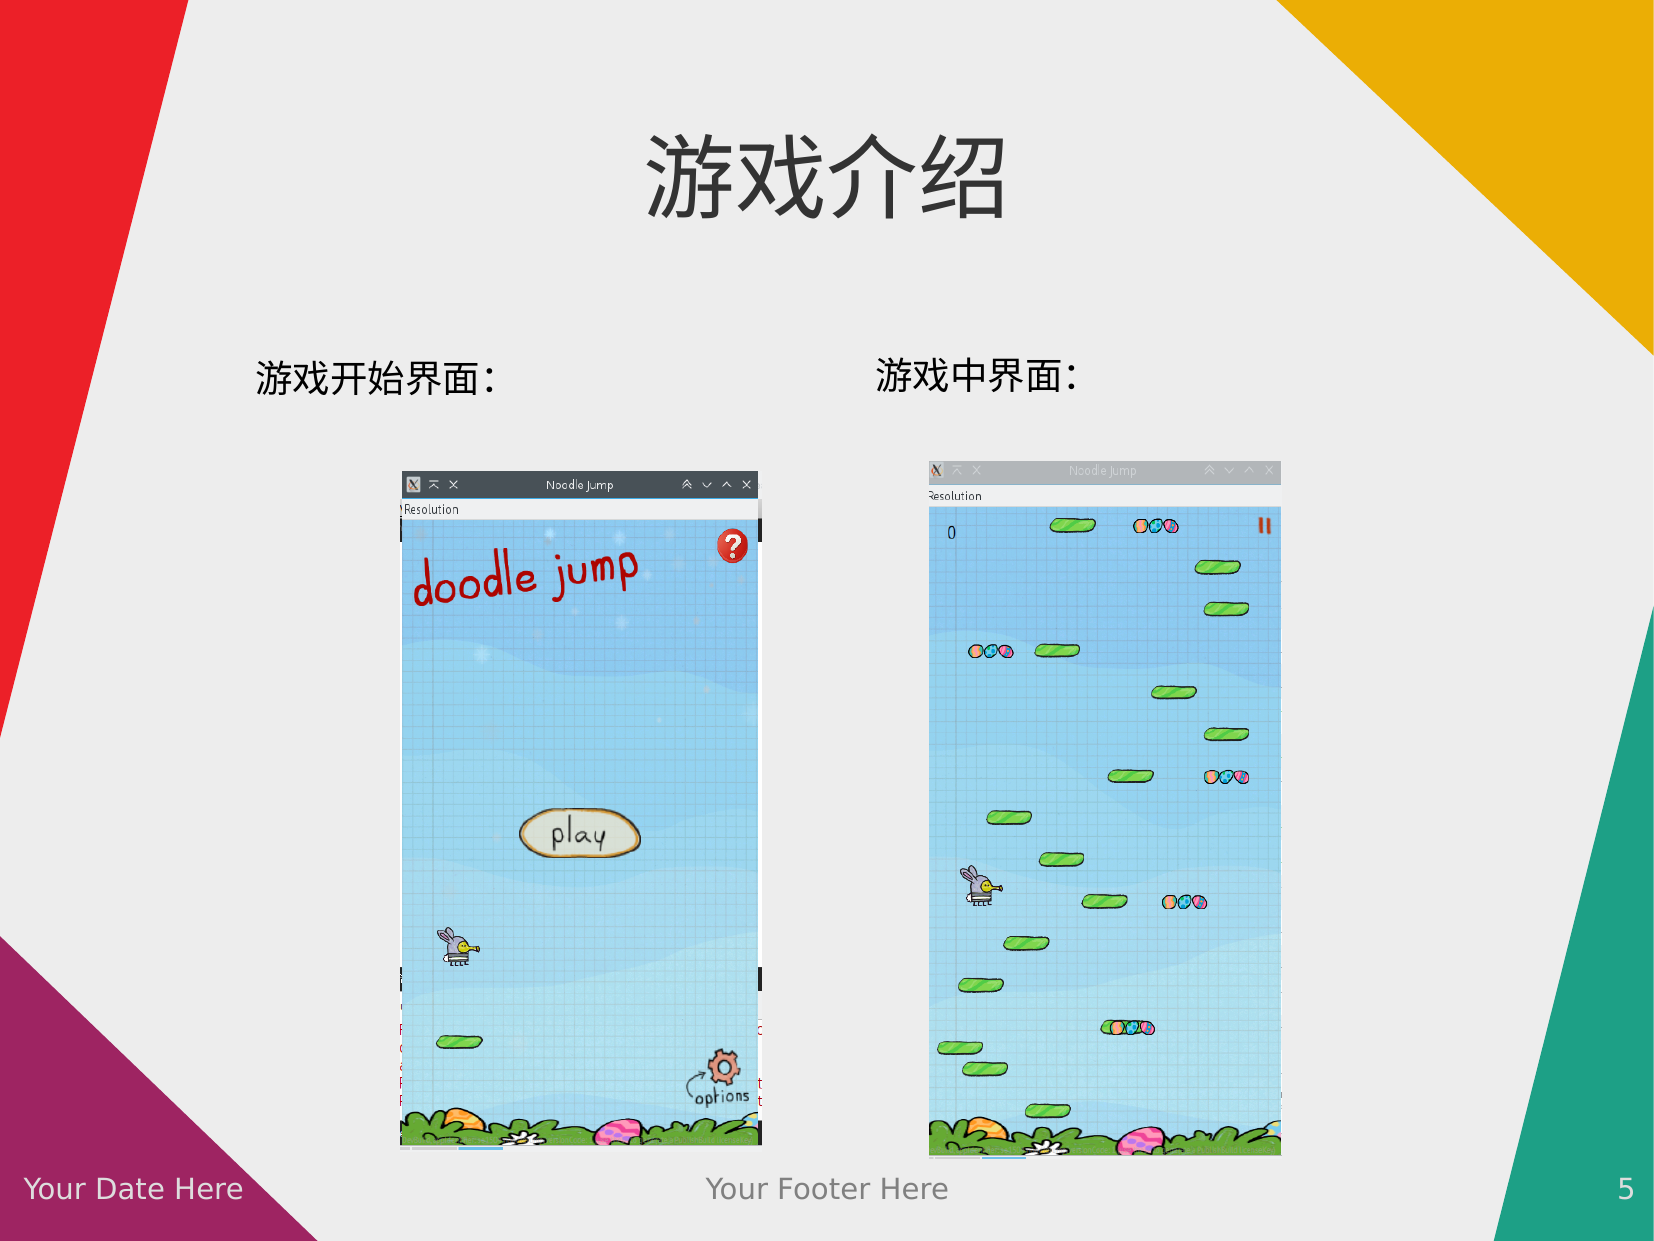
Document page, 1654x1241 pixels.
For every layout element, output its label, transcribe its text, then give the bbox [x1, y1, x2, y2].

picture [929, 461, 1282, 1159]
title 游戏介绍 [114, 73, 1539, 271]
text_box 游戏开始界面： [240, 341, 671, 397]
picture [400, 471, 762, 1152]
text_box 游戏中界面： [860, 338, 1315, 394]
